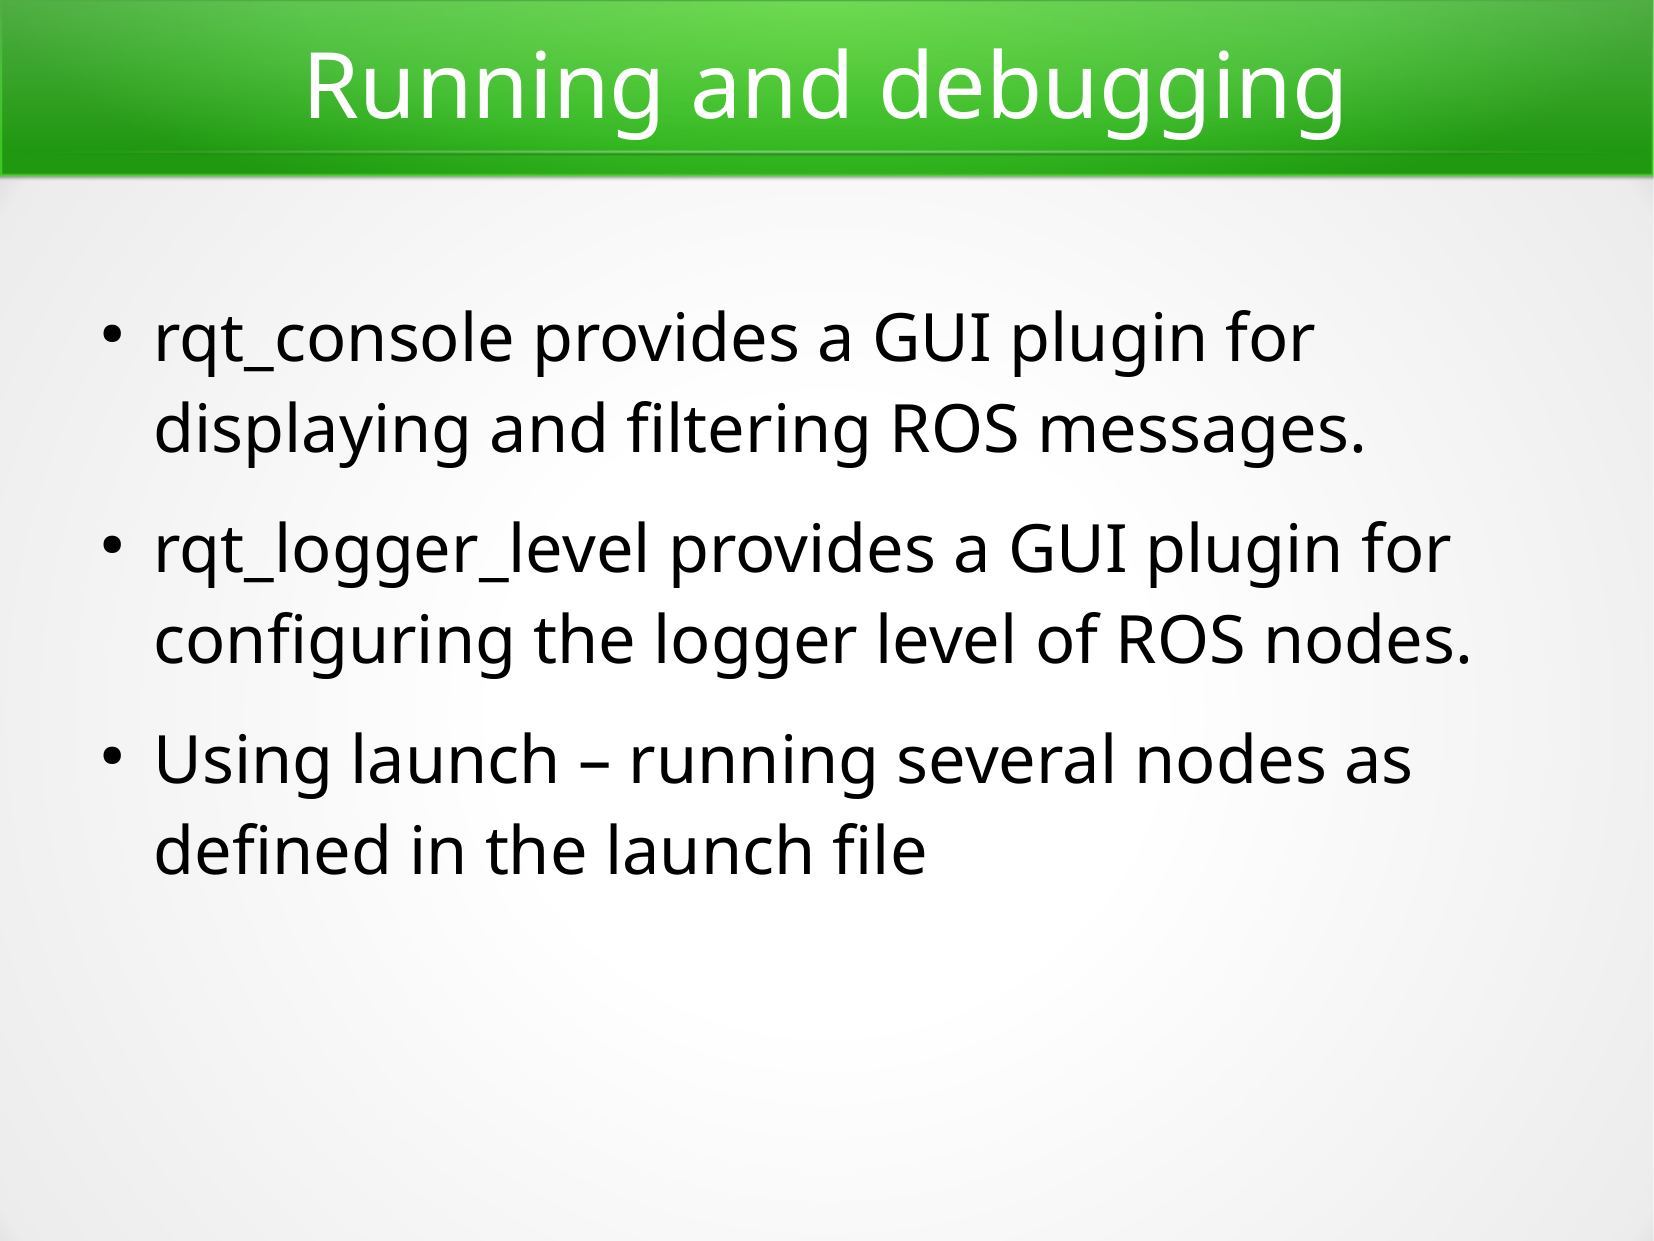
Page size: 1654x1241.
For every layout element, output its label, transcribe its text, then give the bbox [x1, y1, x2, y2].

list rqt_console provides a GUI plugin for displaying and filtering ROS messages. rqt_logger_level provides a GUI plugin for configuring the logger level of ROS nodes. Using launch – running several nodes as defined in the launch file [82, 290, 1571, 1010]
picture [0, 0, 1654, 1241]
title Running and debugging [82, 11, 1571, 154]
